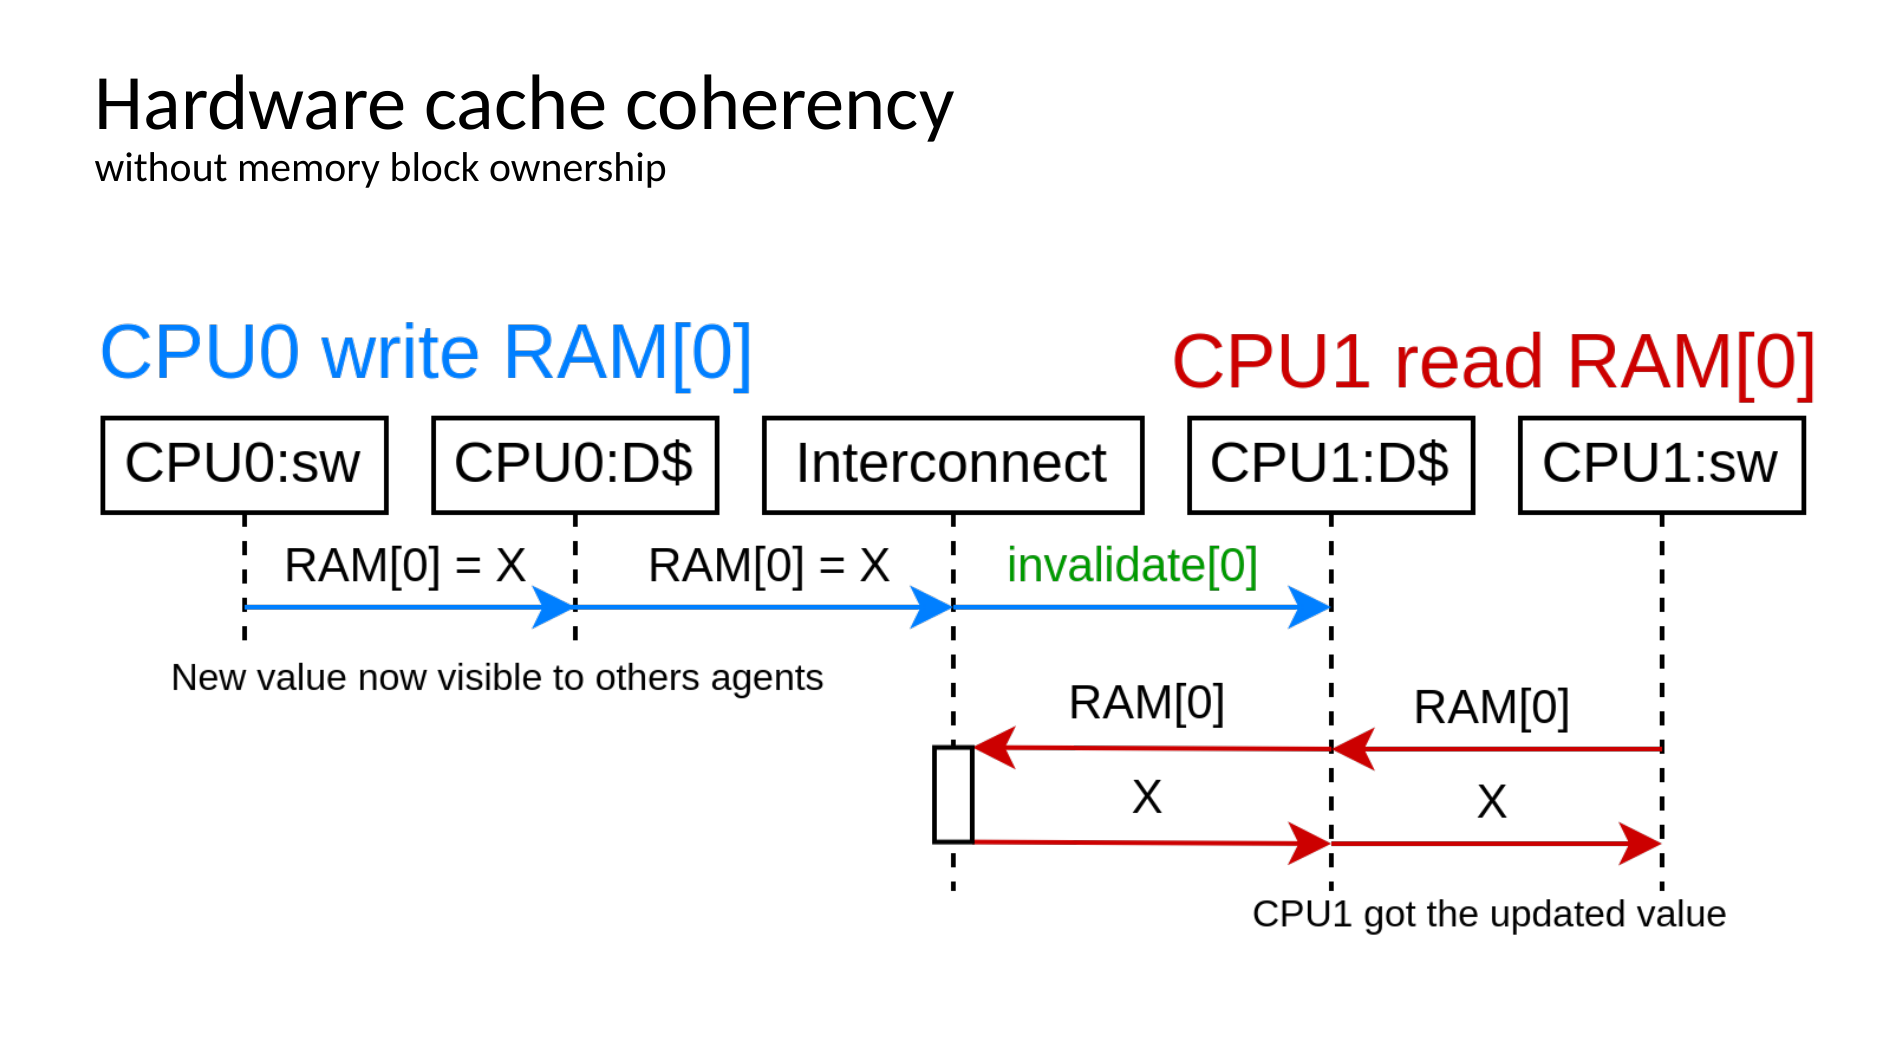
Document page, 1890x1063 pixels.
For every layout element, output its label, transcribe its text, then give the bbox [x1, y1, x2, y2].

title Hardware cache coherency without memory block ownership [94, 42, 1796, 220]
picture [25, 255, 1890, 988]
